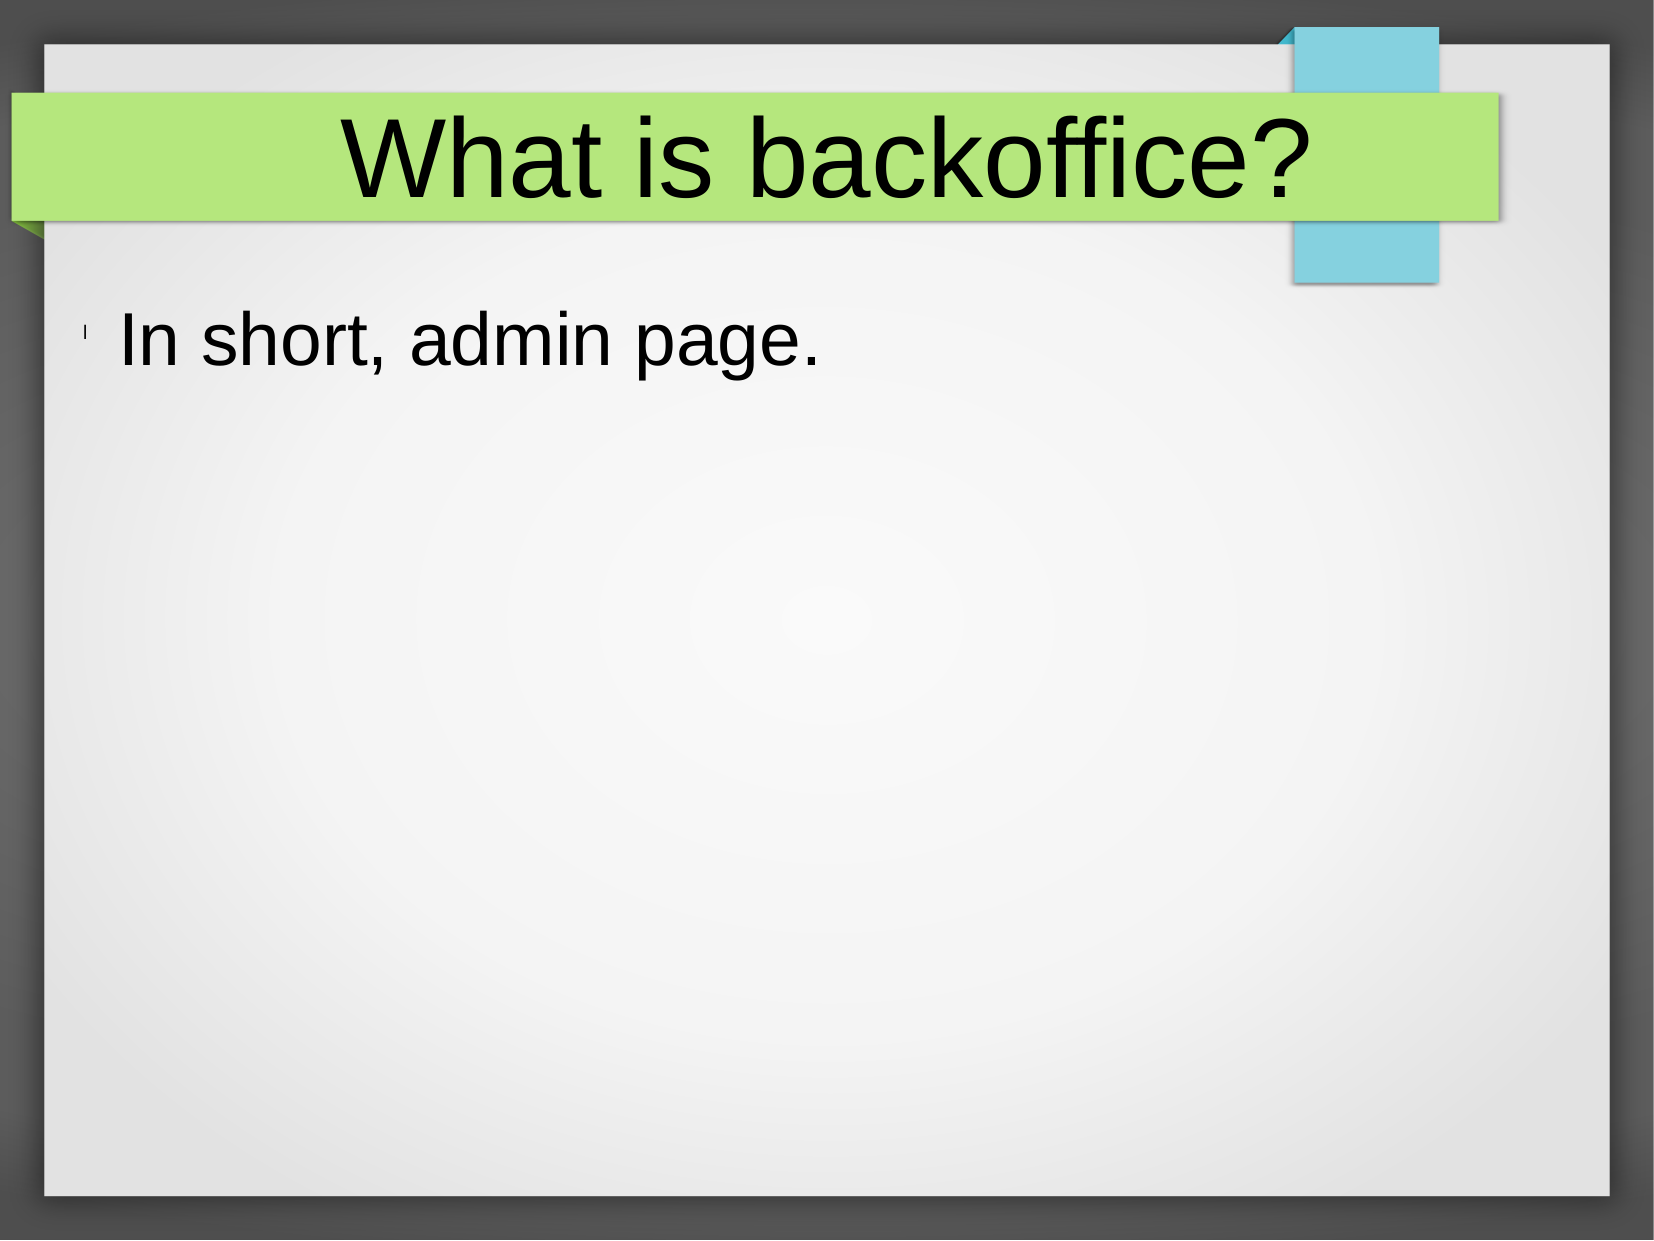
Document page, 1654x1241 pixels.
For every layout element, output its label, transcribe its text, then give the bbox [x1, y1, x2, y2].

text_box In short, admin page. [82, 290, 1571, 1010]
text_box What is backoffice? [82, 49, 1571, 257]
picture [0, 0, 1654, 1240]
